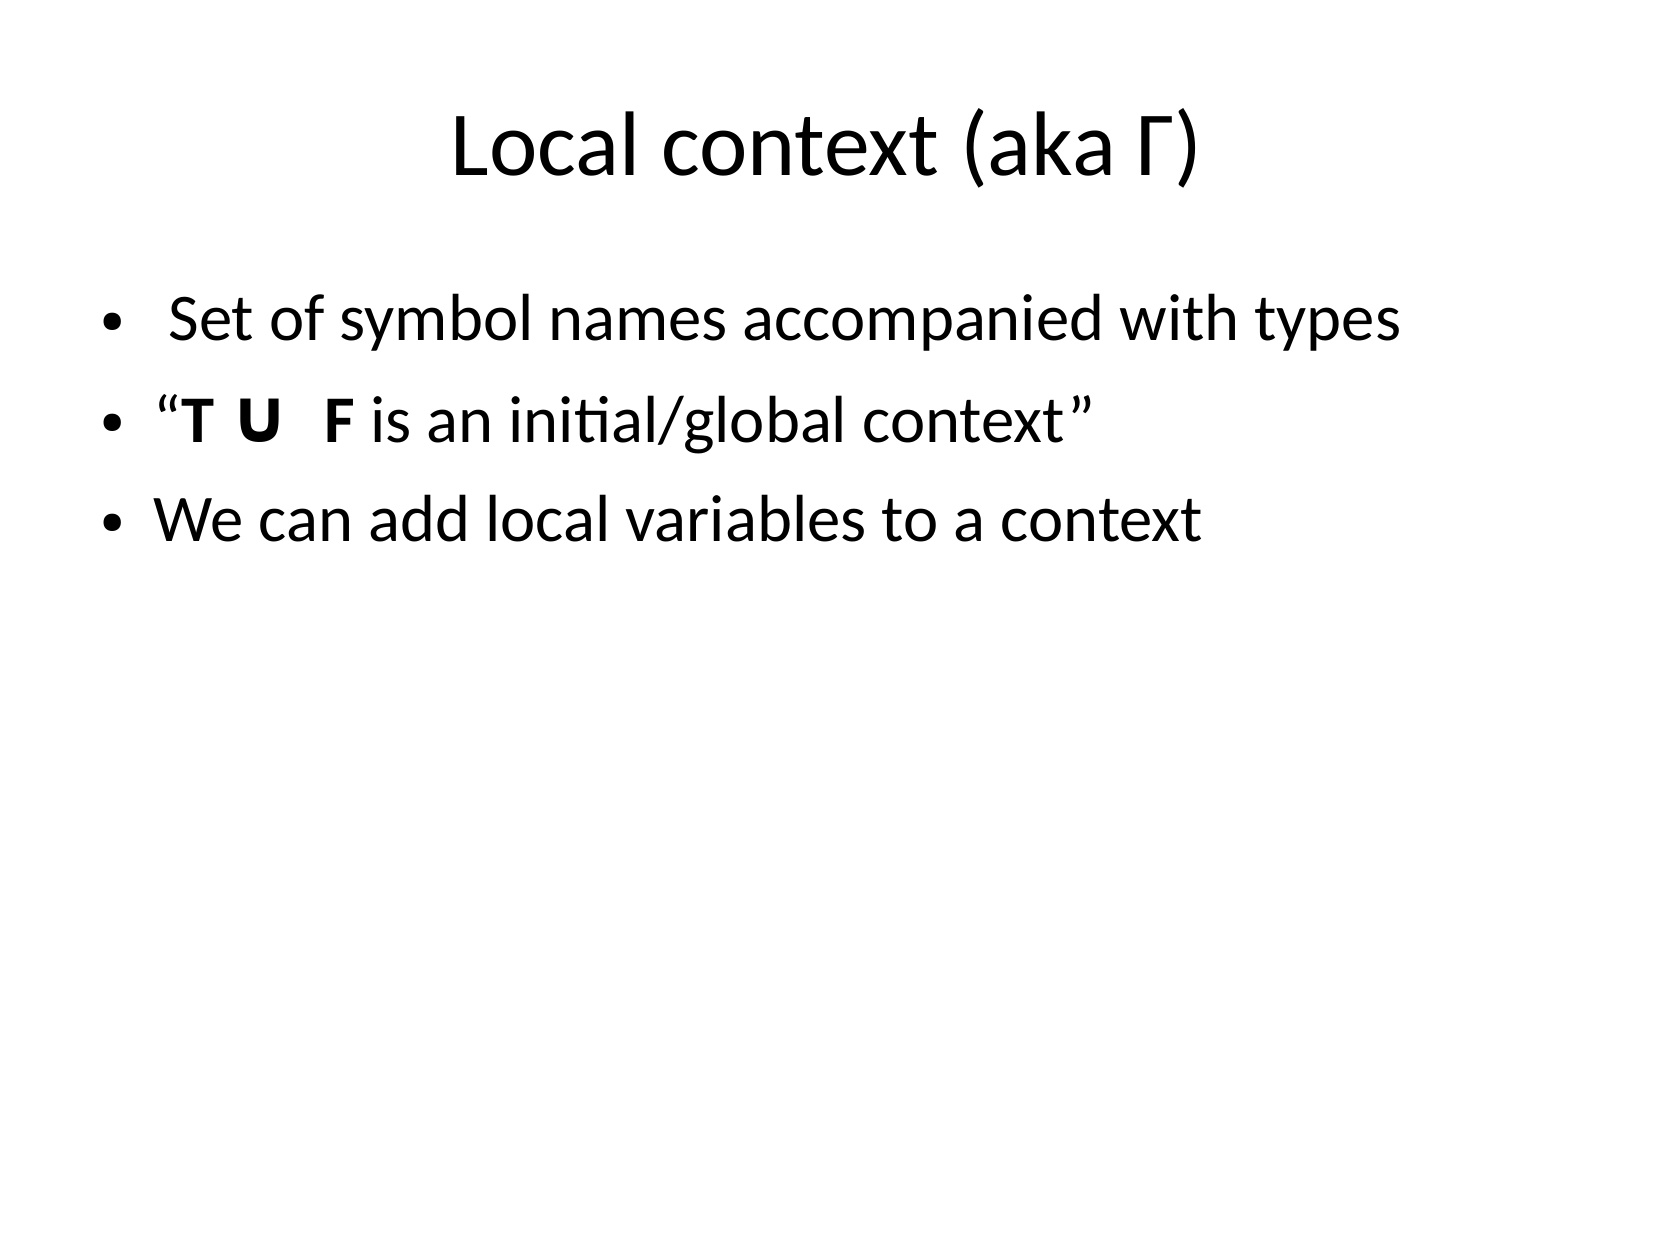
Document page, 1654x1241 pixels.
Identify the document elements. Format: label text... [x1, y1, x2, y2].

list Set of symbol names accompanied with types “T ∪ F is an initial/global context” We can add local variables to a context [82, 290, 1538, 1010]
title Local context (aka Γ) [82, 49, 1571, 257]
